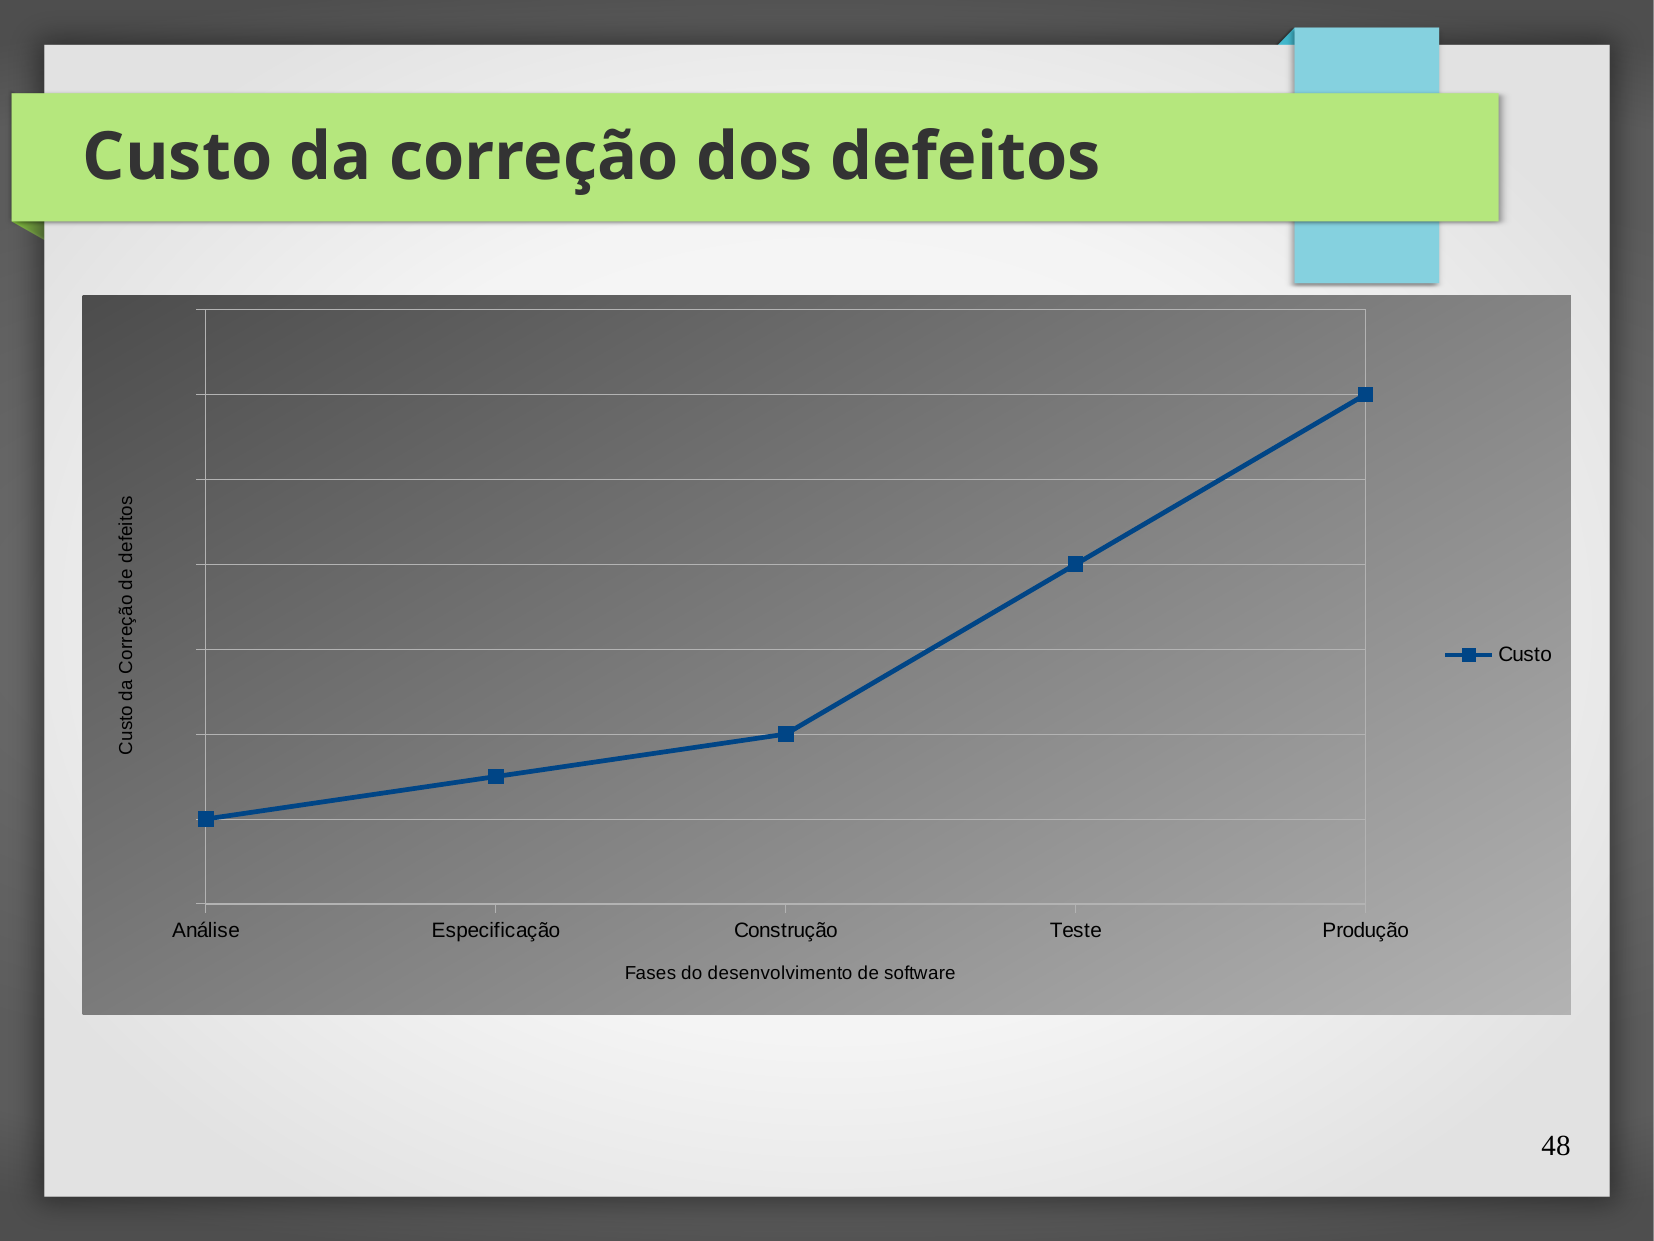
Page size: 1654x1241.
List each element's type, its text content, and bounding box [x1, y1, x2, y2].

picture [0, 0, 1654, 1241]
chart [82, 295, 1571, 1015]
title Custo da correção dos defeitos [82, 94, 1264, 213]
